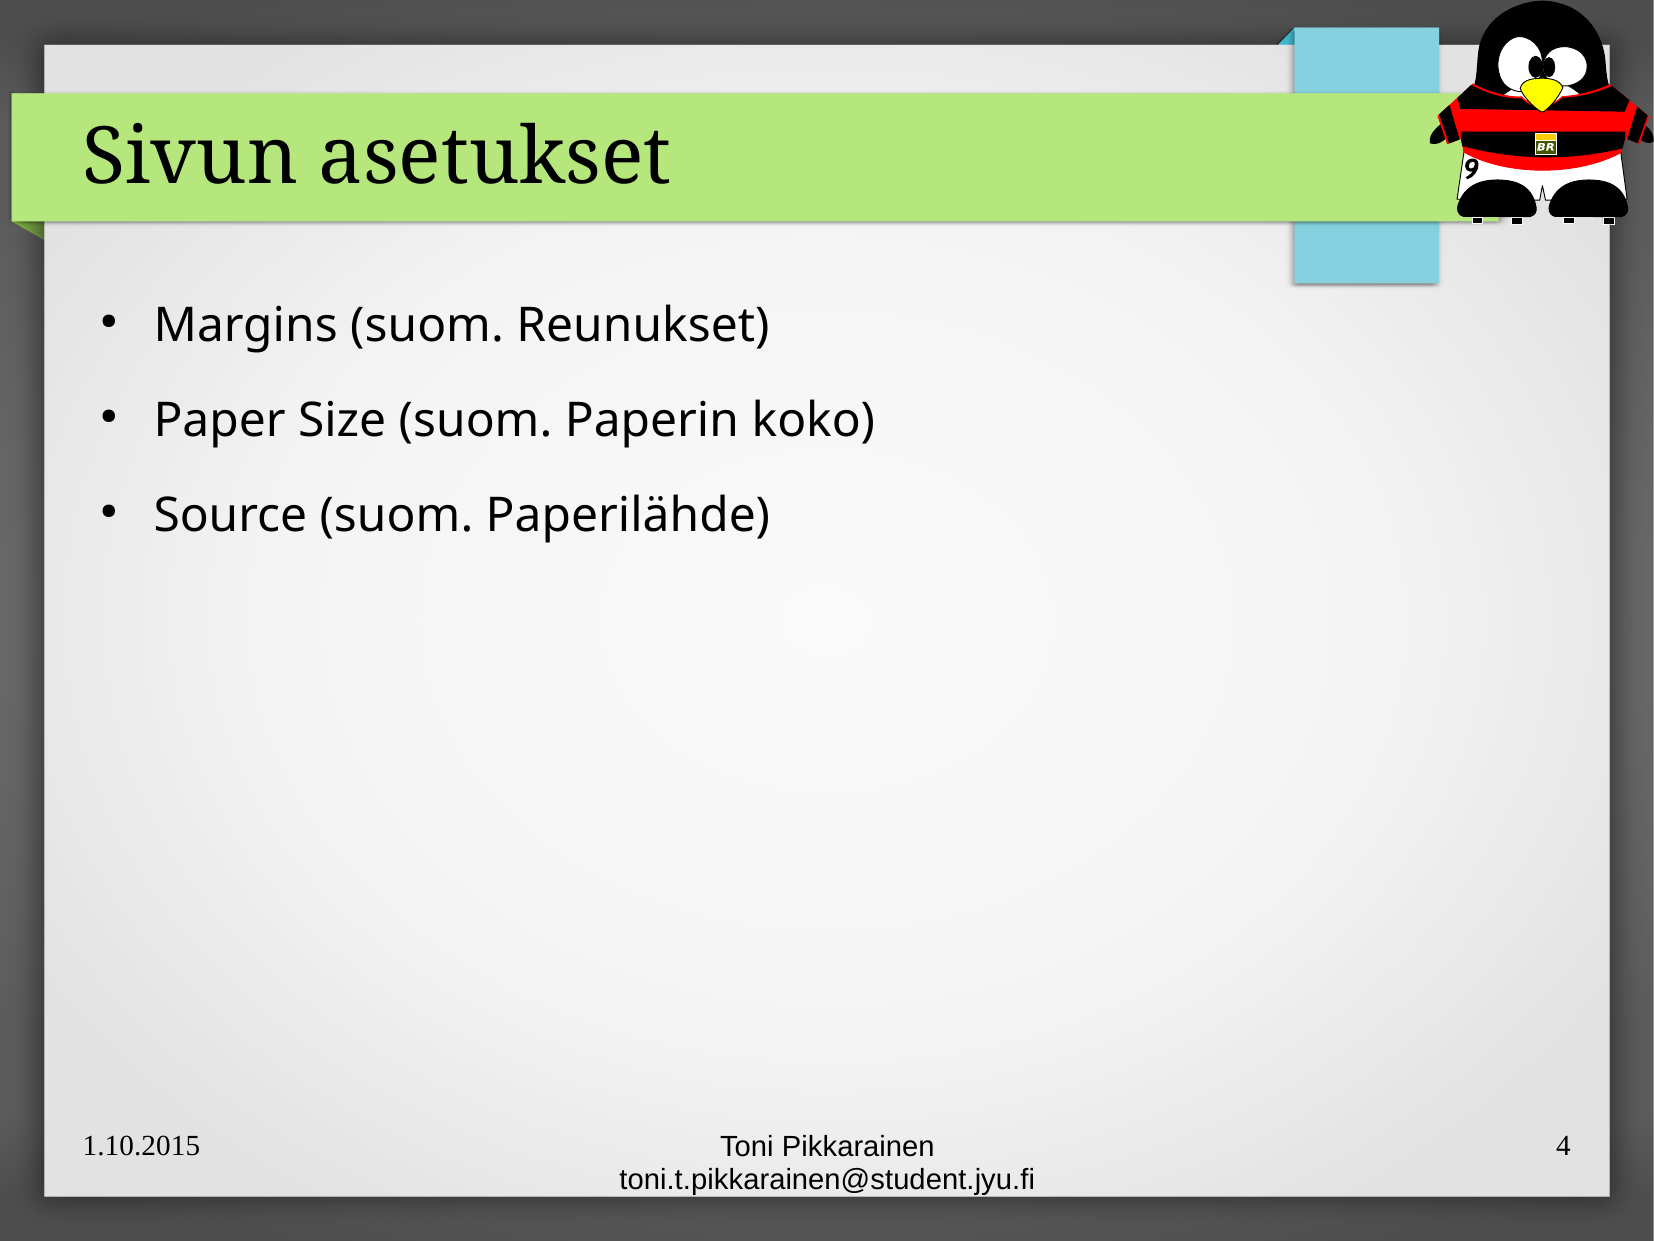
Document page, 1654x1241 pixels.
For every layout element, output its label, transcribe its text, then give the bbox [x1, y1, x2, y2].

list Margins (suom. Reunukset) Paper Size (suom. Paperin koko) Source (suom. Paperilähde) [82, 290, 1571, 1010]
picture [1548, 0, 1654, 135]
picture [0, 0, 1654, 1241]
title Sivun asetukset [82, 49, 1571, 257]
